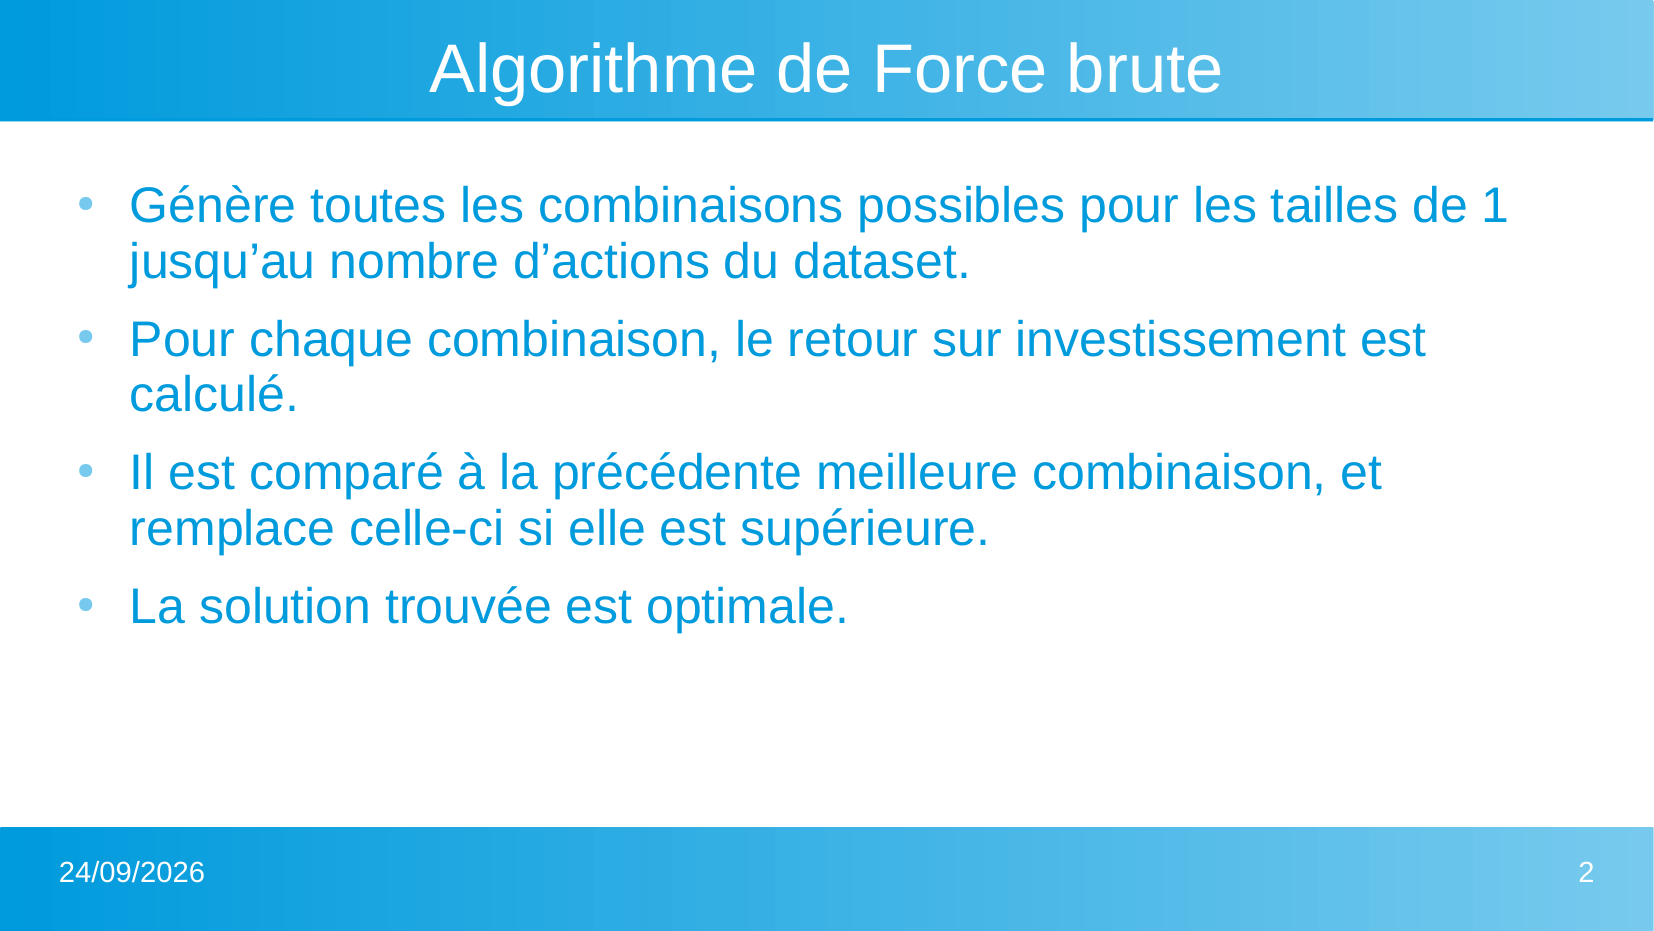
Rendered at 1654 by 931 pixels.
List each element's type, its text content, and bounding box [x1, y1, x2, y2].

title Algorithme de Force brute [59, 29, 1595, 108]
list Génère toutes les combinaisons possibles pour les tailles de 1 jusqu’au nombre d’actions du dataset. Pour chaque combinaison, le retour sur investissement est calculé. Il est comparé à la précédente meilleure combinaison, et remplace celle-ci si elle est supérieure. La solution trouvée est optimale. [59, 177, 1595, 768]
